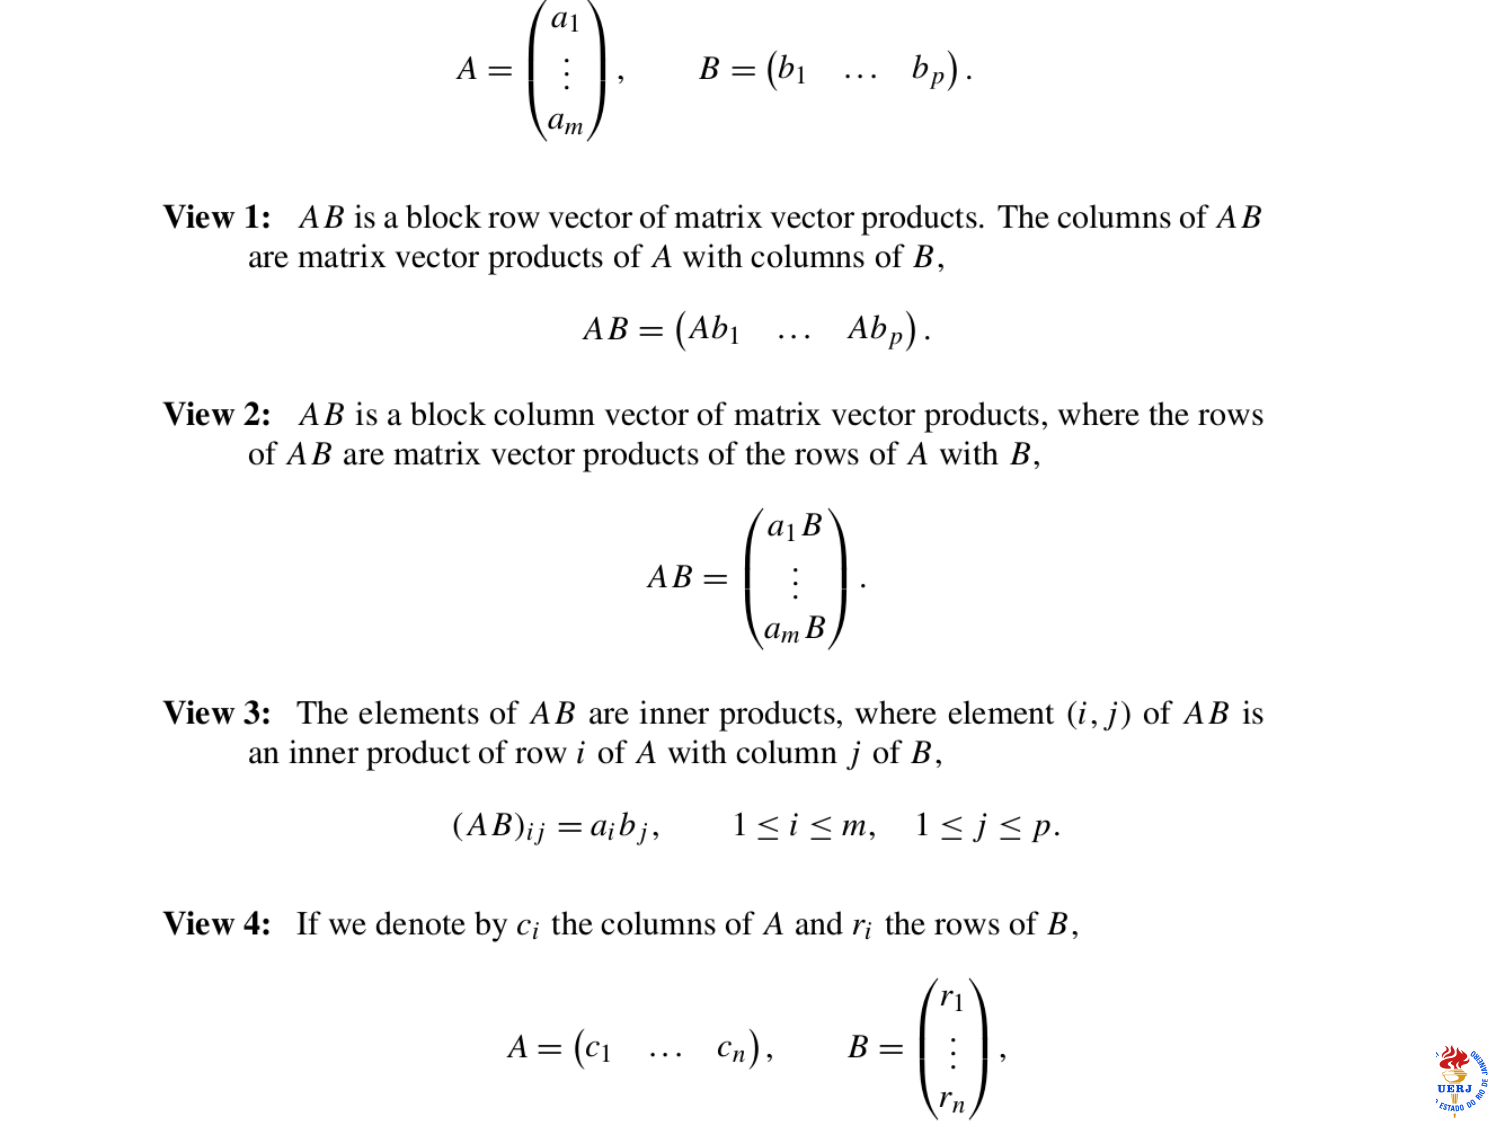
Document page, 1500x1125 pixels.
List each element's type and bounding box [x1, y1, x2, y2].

picture [141, 0, 1488, 1125]
